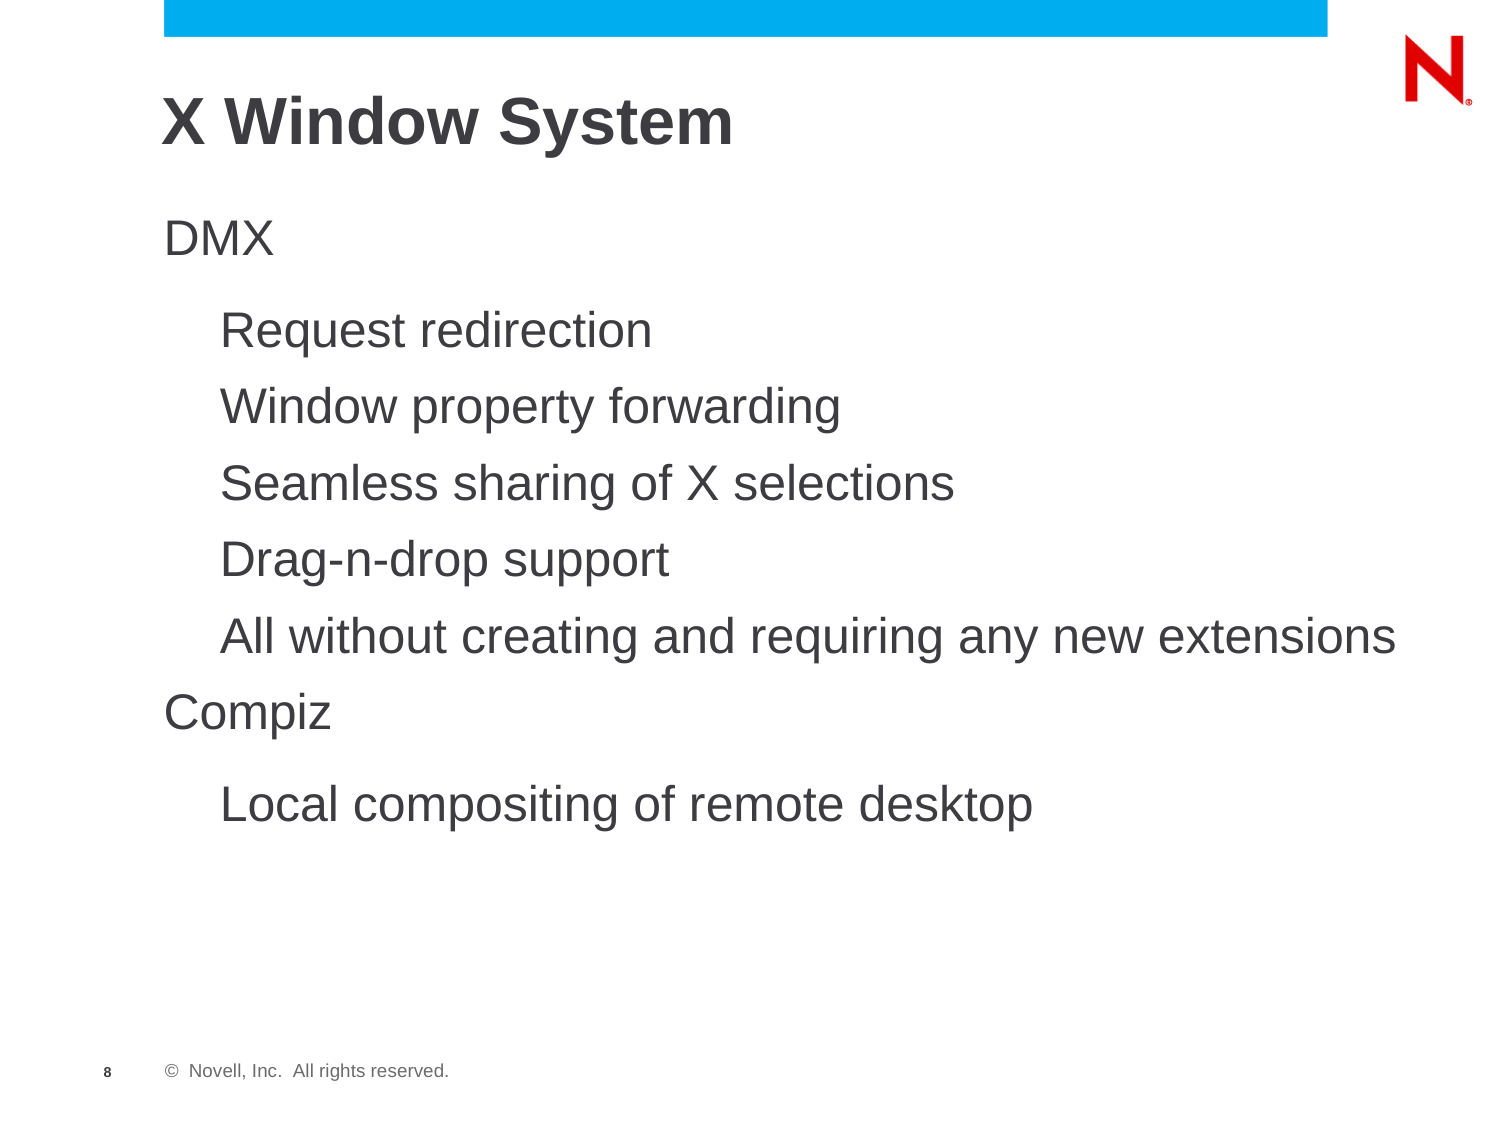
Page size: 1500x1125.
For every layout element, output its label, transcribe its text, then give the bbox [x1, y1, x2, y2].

picture [1403, 32, 1473, 107]
title X Window System [161, 41, 1383, 205]
list DMX Request redirection Window property forwarding Seamless sharing of X selections Drag-n-drop support All without creating and requiring any new extensions Compiz Local compositing of remote desktop [163, 207, 1404, 1013]
